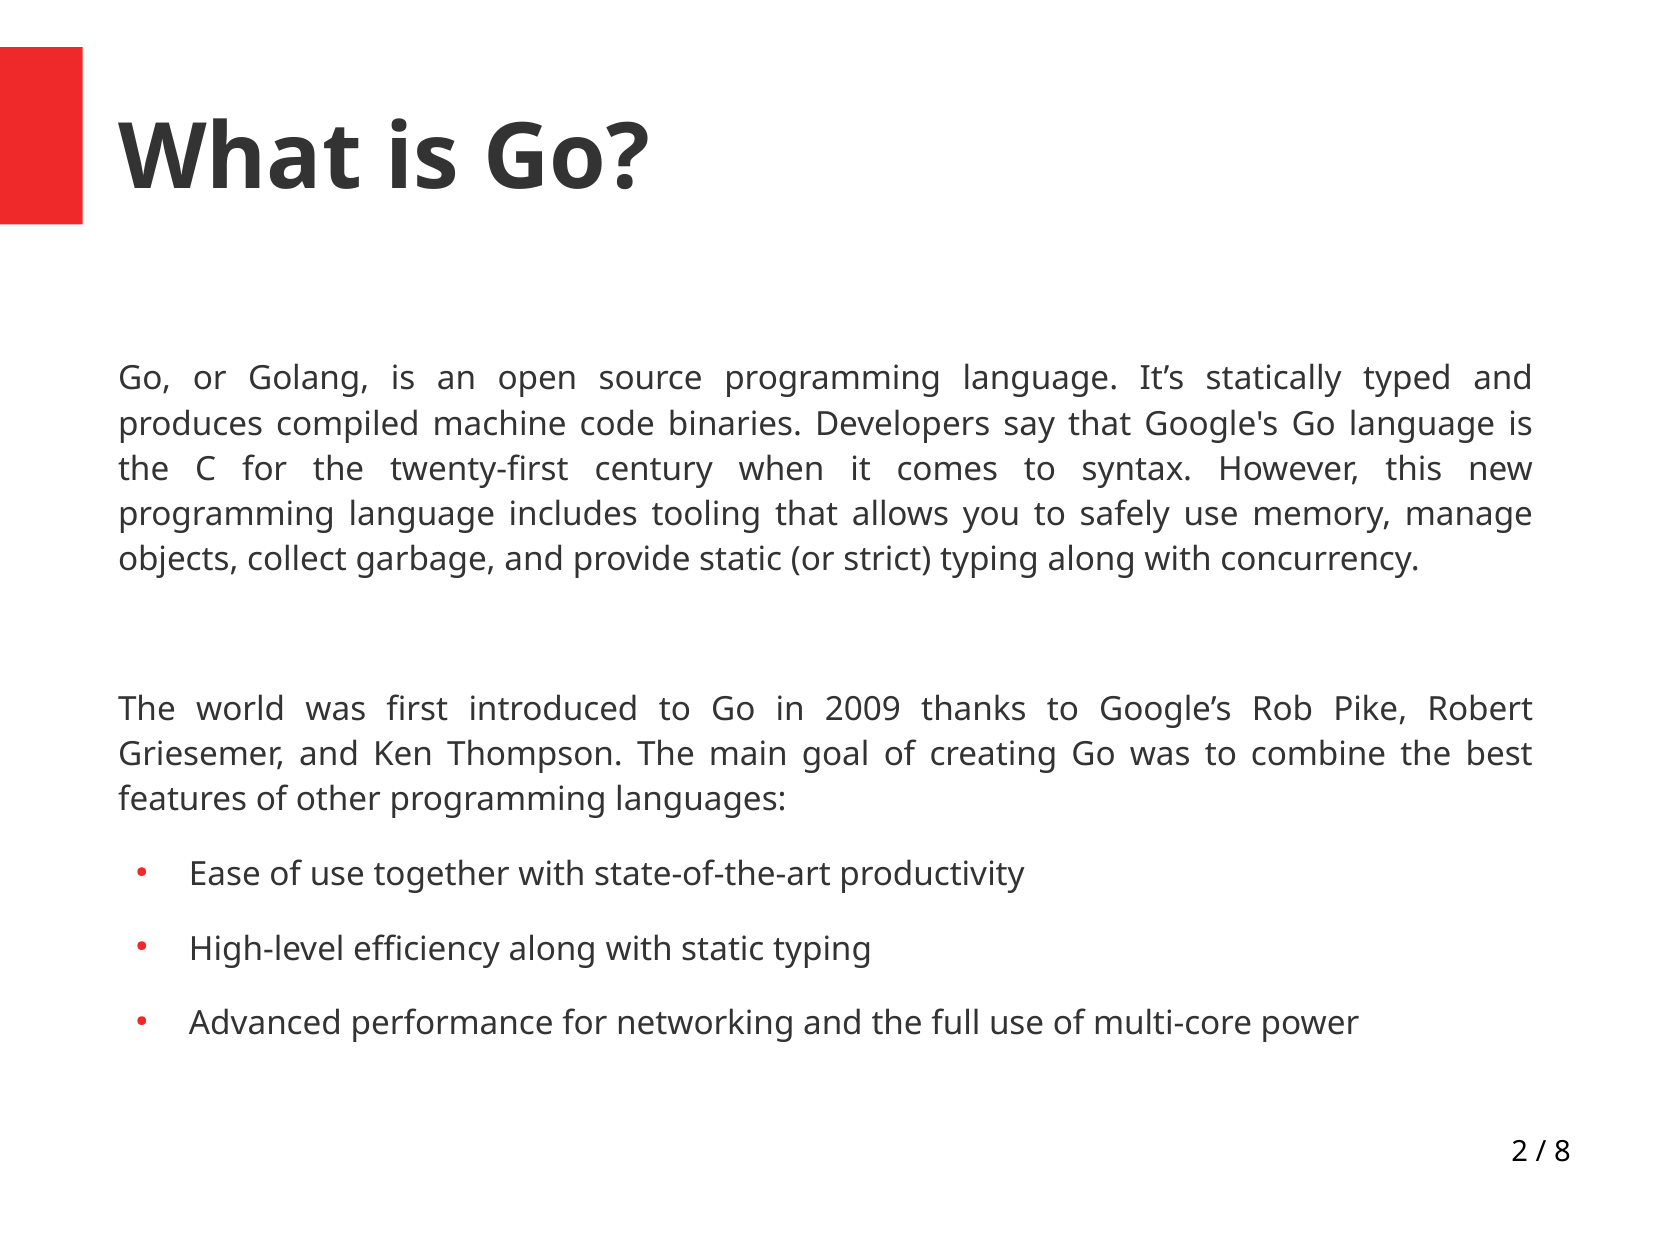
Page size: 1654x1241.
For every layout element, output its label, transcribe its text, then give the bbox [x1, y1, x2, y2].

list Go, or Golang, is an open source programming language. It’s statically typed and produces compiled machine code binaries. Developers say that Google's Go language is the C for the twenty-first century when it comes to syntax. However, this new programming language includes tooling that allows you to safely use memory, manage objects, collect garbage, and provide static (or strict) typing along with concurrency. The world was first introduced to Go in 2009 thanks to Google’s Rob Pike, Robert Griesemer, and Ken Thompson. The main goal of creating Go was to combine the best features of other programming languages: Ease of use together with state-of-the-art productivity High-level efficiency along with static typing Advanced performance for networking and the full use of multi-core power [118, 354, 1536, 1074]
title What is Go? [118, 49, 1571, 257]
